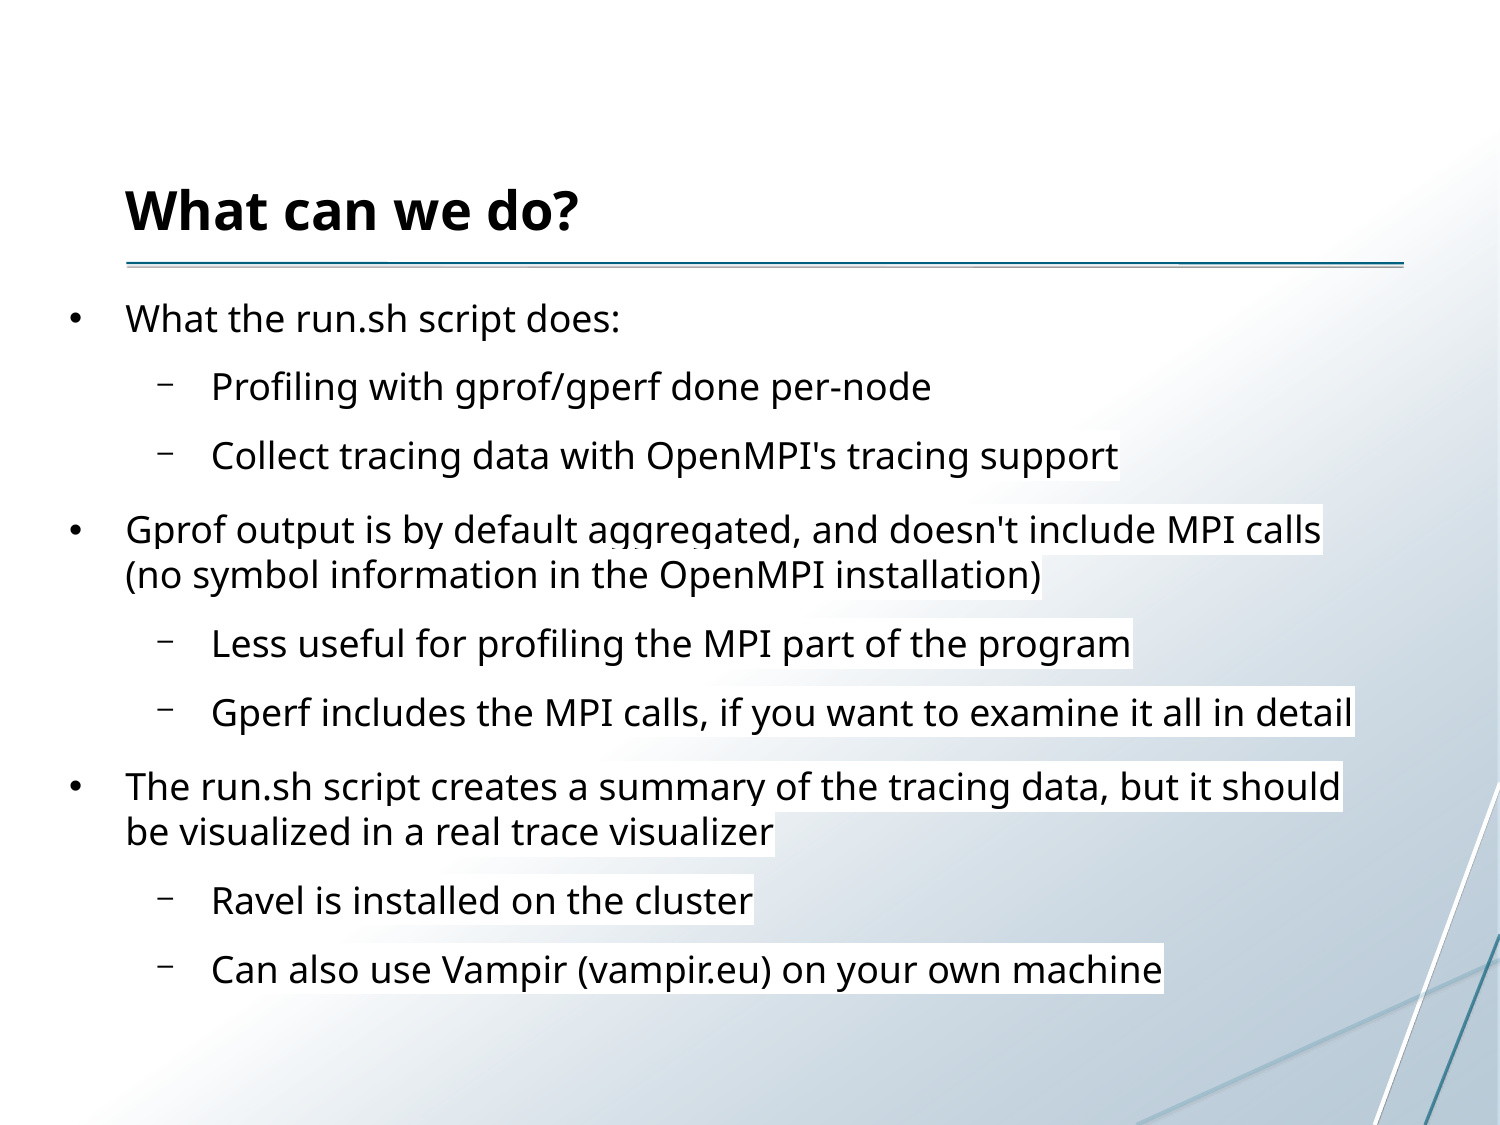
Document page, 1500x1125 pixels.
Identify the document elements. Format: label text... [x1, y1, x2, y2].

list What the run.sh script does: Profiling with gprof/gperf done per-node Collect tracing data with OpenMPI's tracing support Gprof output is by default aggregated, and doesn't include MPI calls (no symbol information in the OpenMPI installation) Less useful for profiling the MPI part of the program Gperf includes the MPI calls, if you want to examine it all in detail The run.sh script creates a summary of the tracing data, but it should be visualized in a real trace visualizer Ravel is installed on the cluster Can also use Vampir (vampir.eu) on your own machine [54, 287, 1404, 1005]
title What can we do? [109, 49, 1403, 249]
